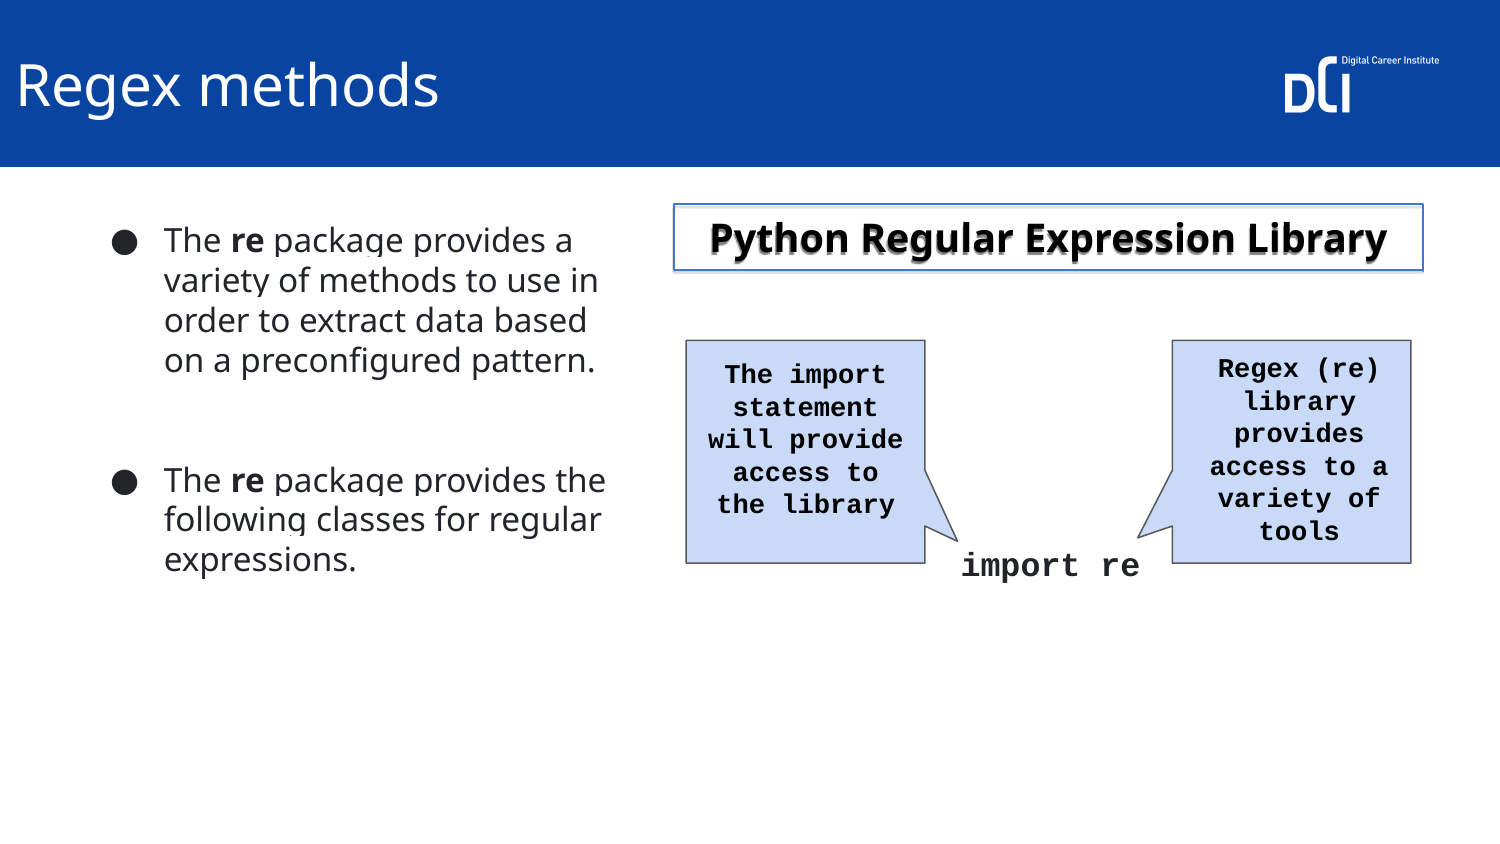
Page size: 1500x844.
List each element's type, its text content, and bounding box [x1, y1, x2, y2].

text_box The import statement will provide access to the library [690, 341, 921, 535]
title Regex methods [0, 0, 1500, 167]
picture [1275, 44, 1445, 123]
text_box Python Regular Expression Library [673, 204, 1424, 270]
text_box The re package provides a variety of methods to use in order to extract data based on a preconfigured pattern. The re package provides the following classes for regular expressions. [74, 204, 641, 594]
text_box import re [769, 530, 1257, 596]
text_box [686, 340, 953, 564]
text_box [1141, 340, 1173, 530]
text_box Regex (re) library provides access to a variety of tools [1173, 335, 1425, 561]
